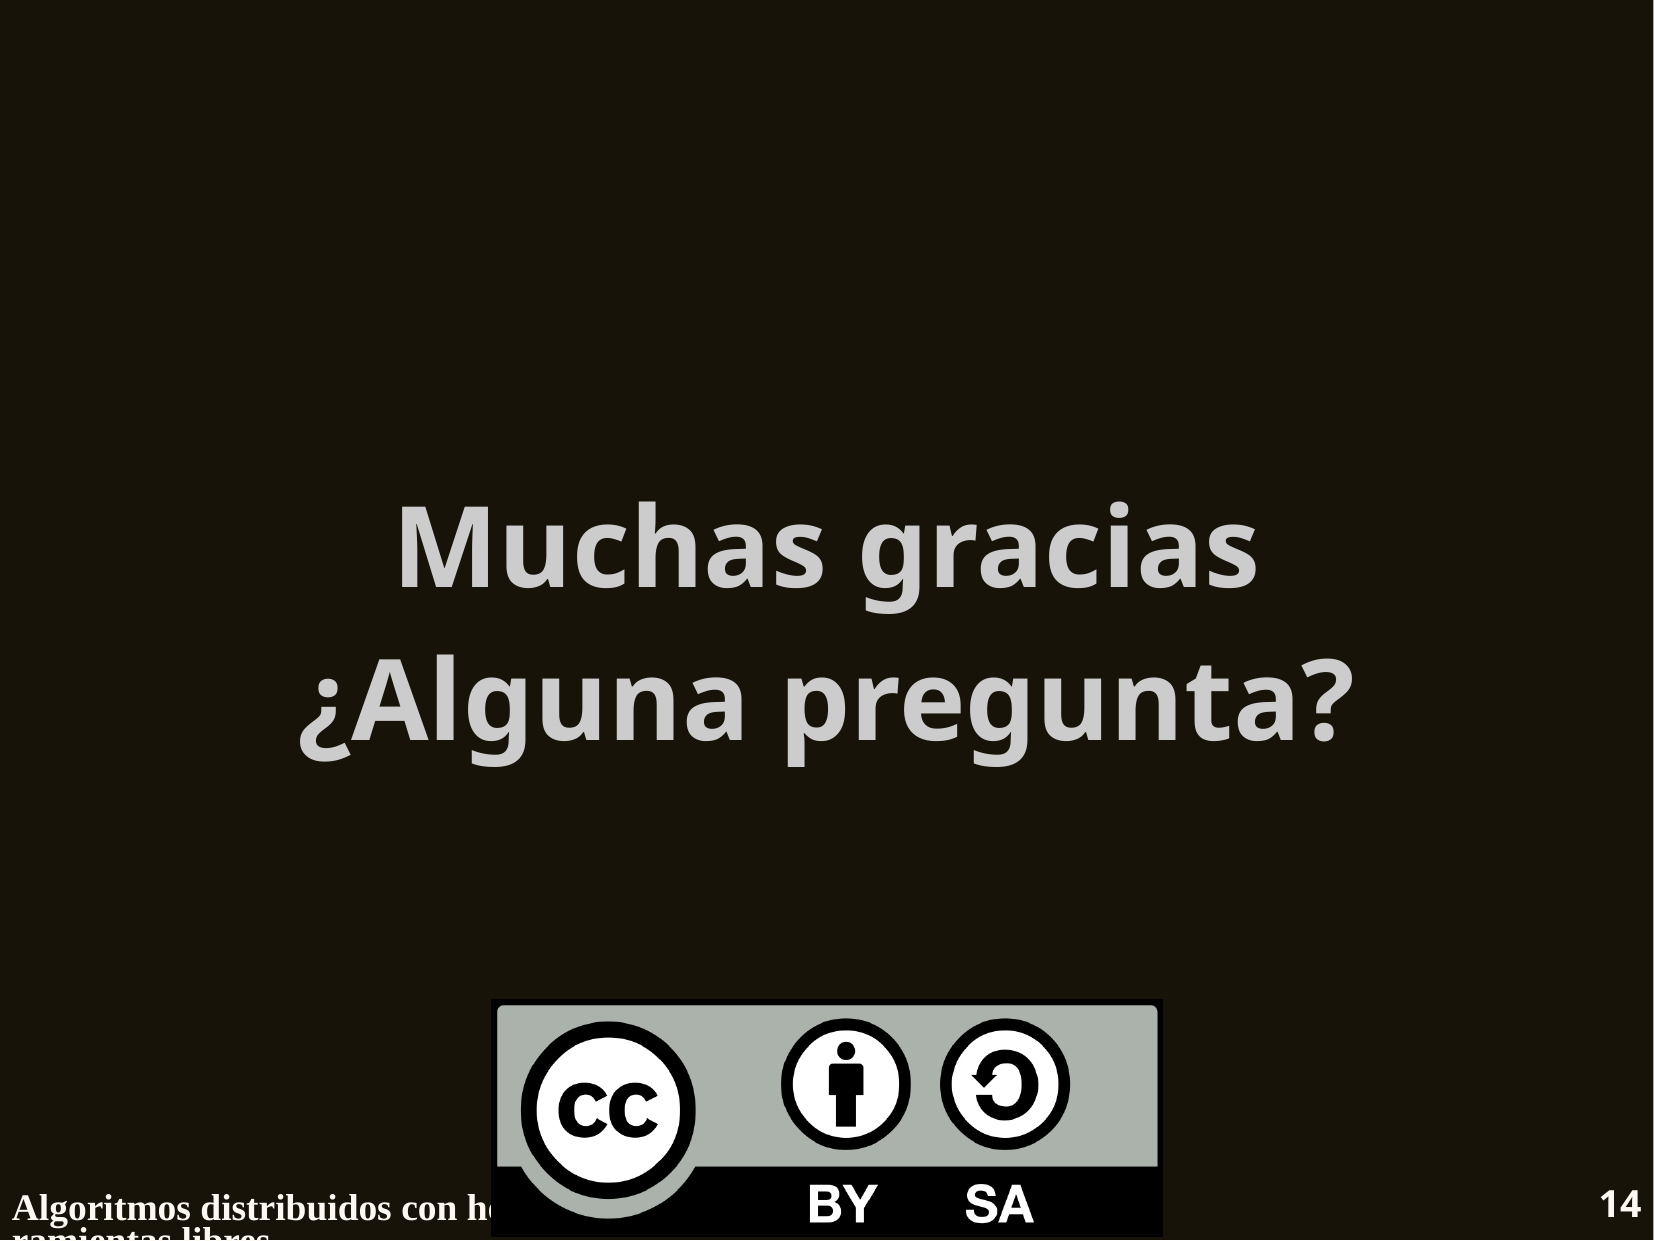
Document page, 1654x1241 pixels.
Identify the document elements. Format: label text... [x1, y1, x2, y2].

picture [491, 999, 1163, 1237]
title Muchas gracias ¿Alguna pregunta? [82, 494, 1571, 747]
